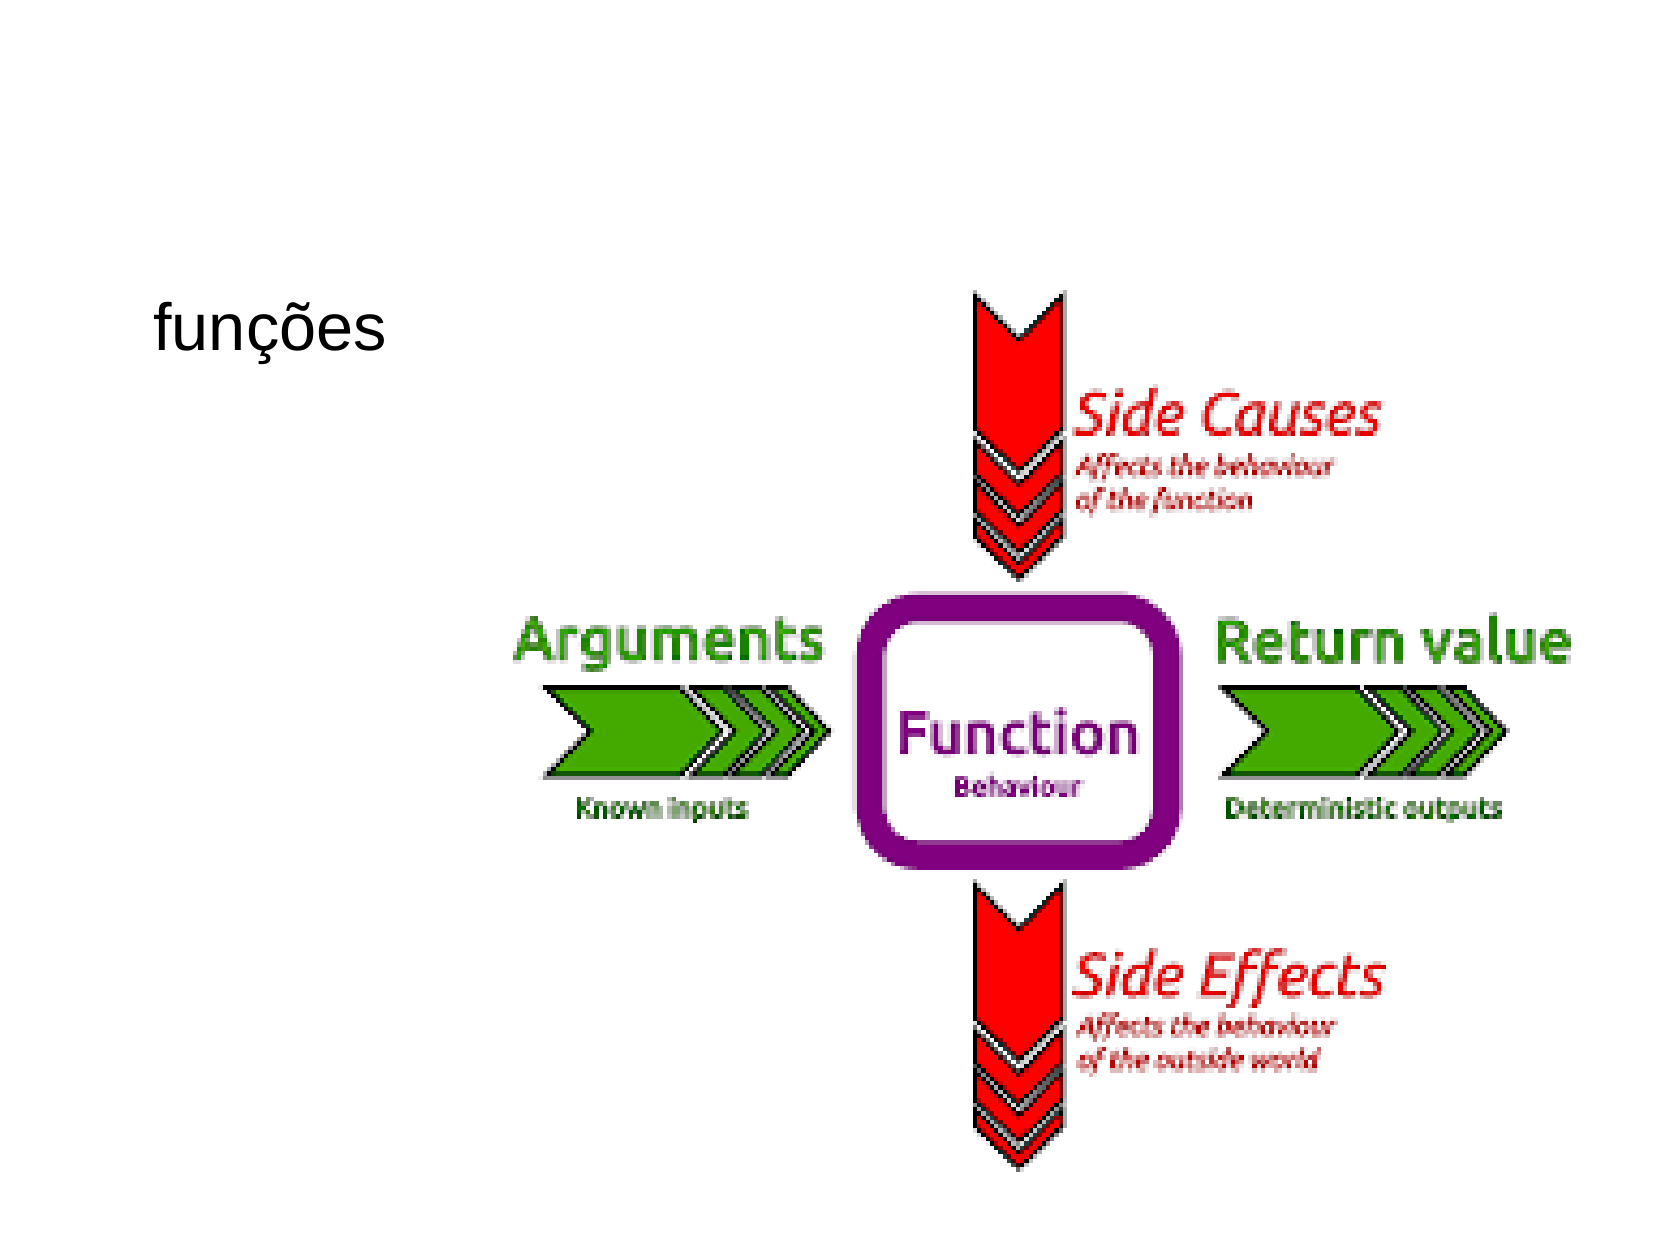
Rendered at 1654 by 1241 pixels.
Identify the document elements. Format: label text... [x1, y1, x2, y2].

picture [513, 290, 1571, 1172]
list funções [82, 290, 513, 1010]
